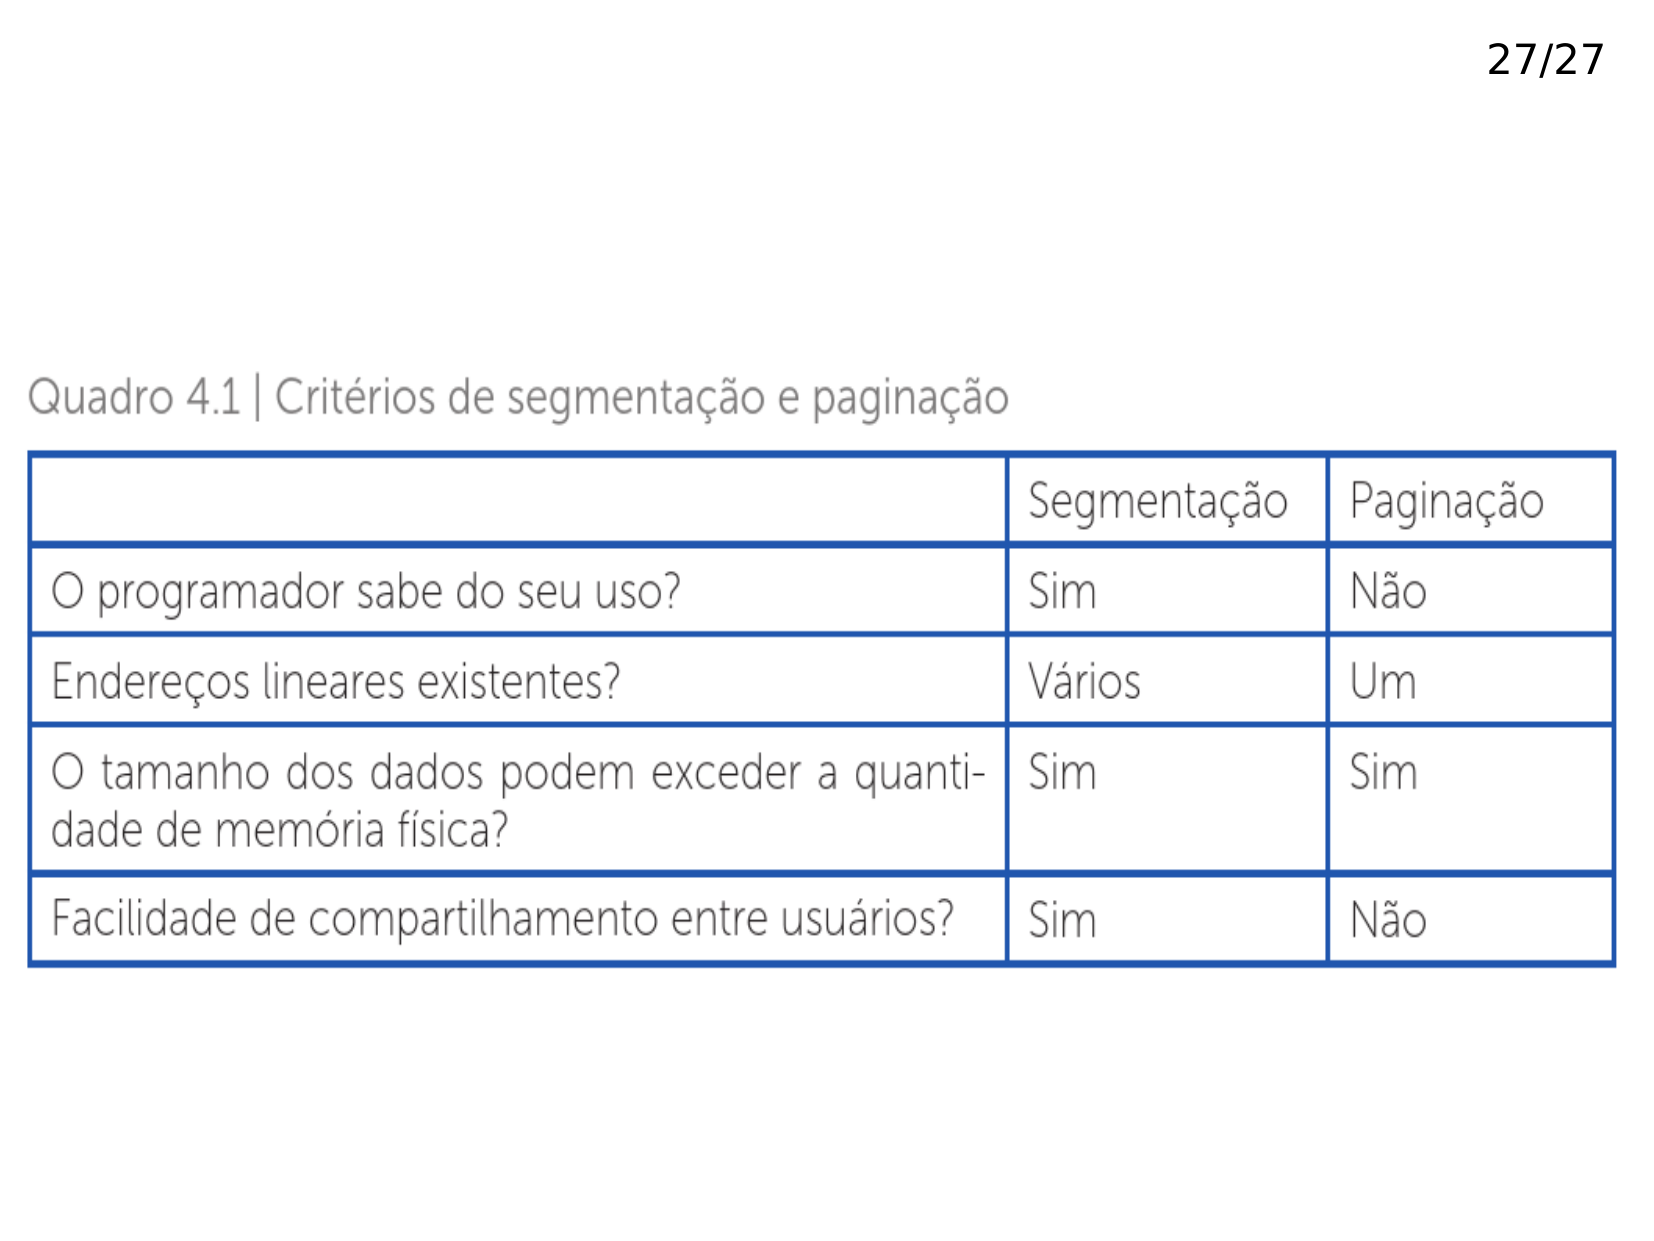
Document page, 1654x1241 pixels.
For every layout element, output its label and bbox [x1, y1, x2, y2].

picture [23, 370, 1626, 976]
